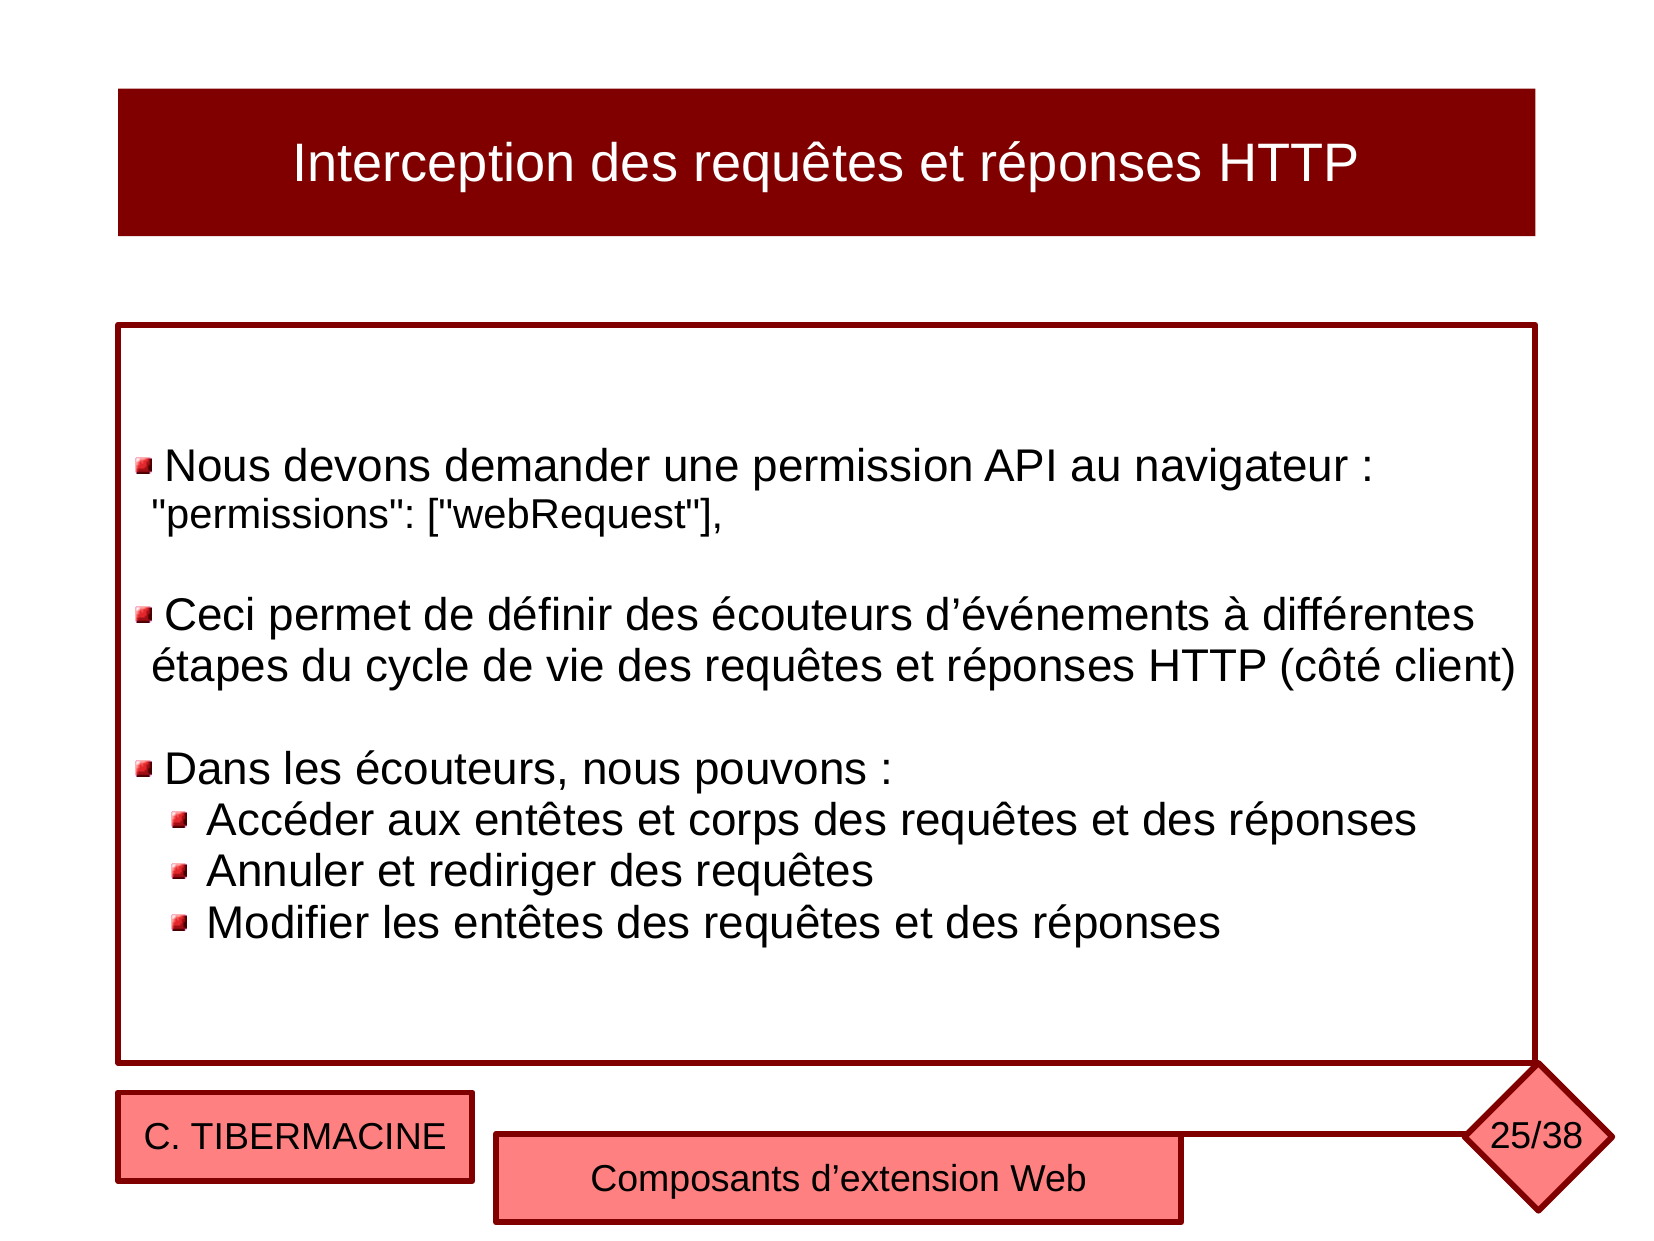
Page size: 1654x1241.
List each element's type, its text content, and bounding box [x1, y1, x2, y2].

text_box Interception des requêtes et réponses HTTP [118, 88, 1536, 237]
picture [171, 914, 187, 931]
text_box Composants d’extension Web [496, 1133, 1182, 1223]
picture [171, 863, 187, 879]
text_box [1491, 1164, 1586, 1211]
text_box C. TIBERMACINE [118, 1092, 473, 1182]
text_box [1494, 1062, 1583, 1107]
picture [135, 760, 152, 777]
text_box <numéro>/38 [1475, 1107, 1654, 1164]
text_box [1464, 1126, 1475, 1148]
picture [171, 811, 187, 828]
picture [135, 457, 152, 474]
picture [135, 606, 152, 623]
text_box Nous devons demander une permission API au navigateur : "permissions": ["webRequest"], Ceci permet de définir des écouteurs d’événements à différentes étapes du cycle de vie des requêtes et réponses HTTP (côté client) Dans les écouteurs, nous pouvons : Accéder aux entêtes et corps des requêtes et des réponses Annuler et rediriger des requêtes Modifier les entêtes des requêtes et des réponses [118, 324, 1536, 1063]
